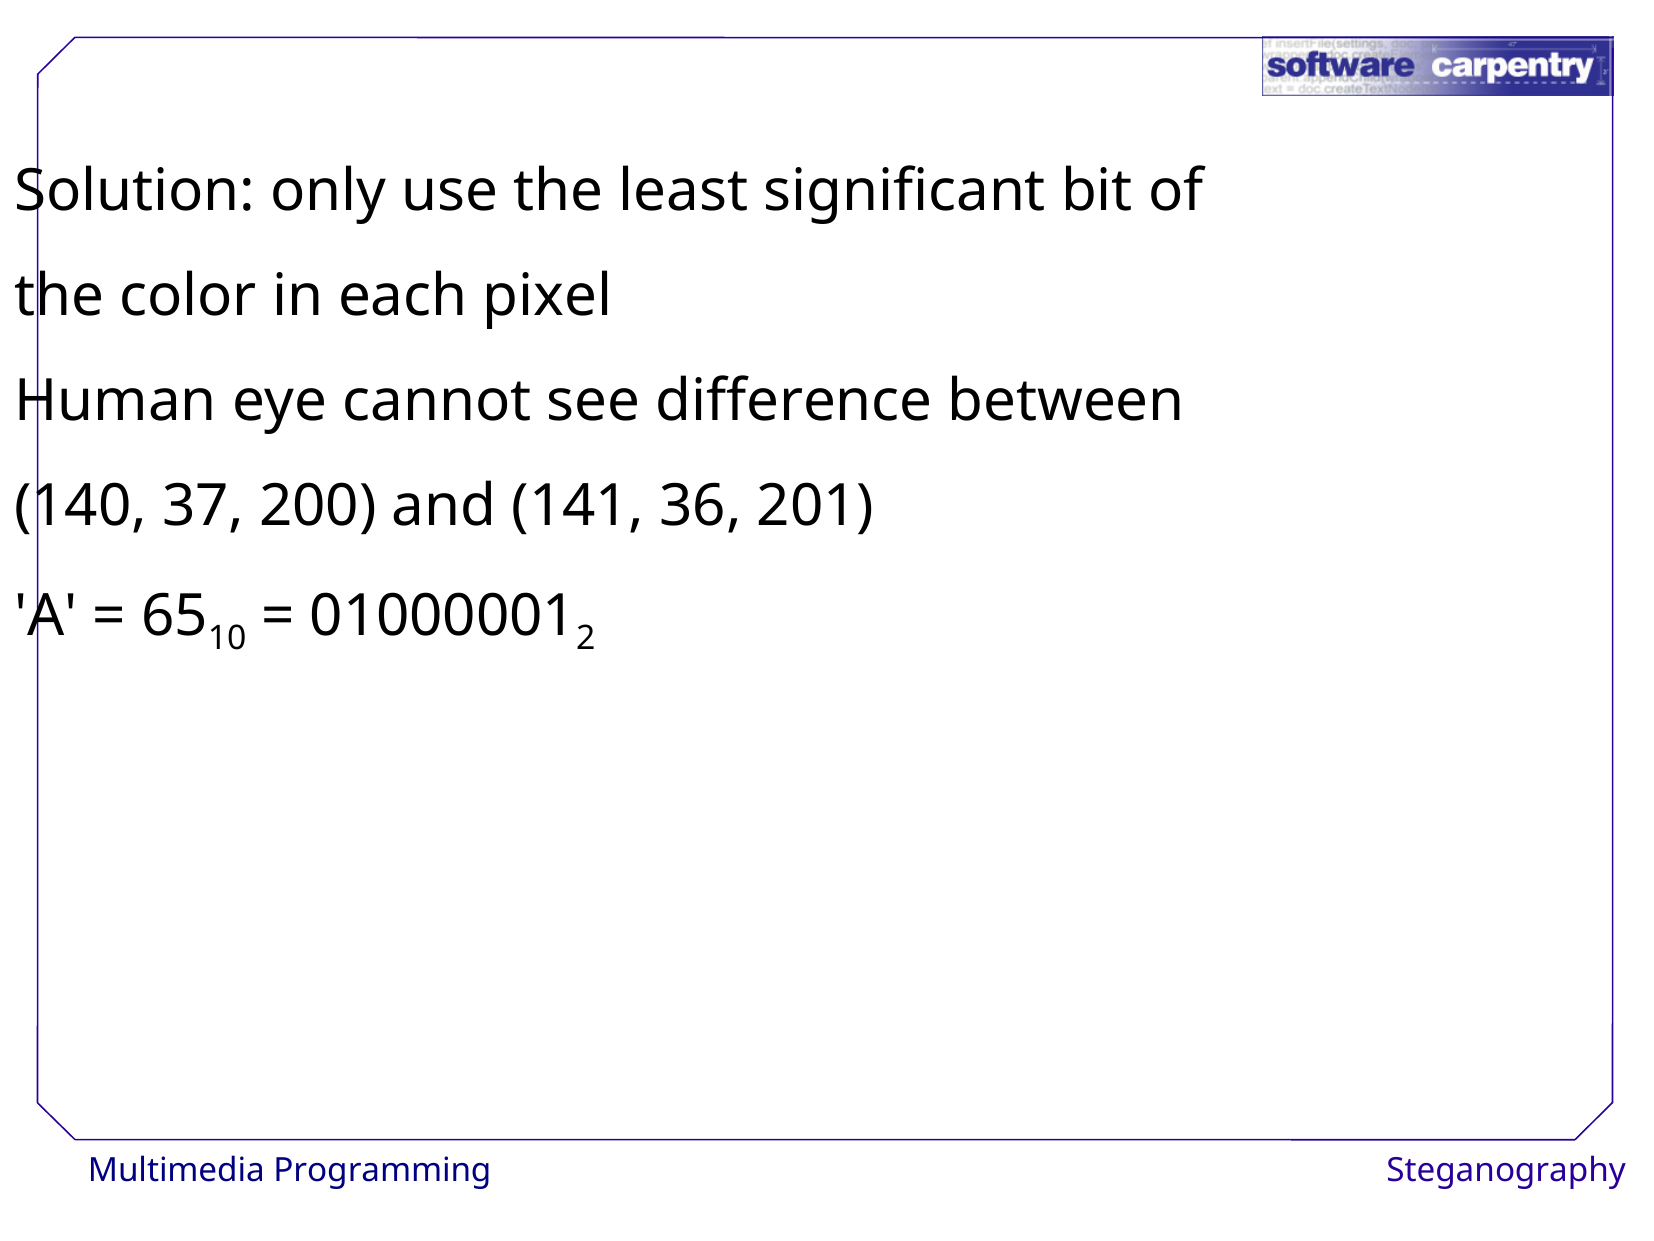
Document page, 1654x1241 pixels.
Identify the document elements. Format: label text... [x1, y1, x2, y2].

picture [1262, 36, 1614, 96]
text_box Solution: only use the least significant bit of the color in each pixel Human eye cannot see difference between (140, 37, 200) and (141, 36, 201) 'A' = 6510 = 010000012 [0, 109, 1369, 665]
